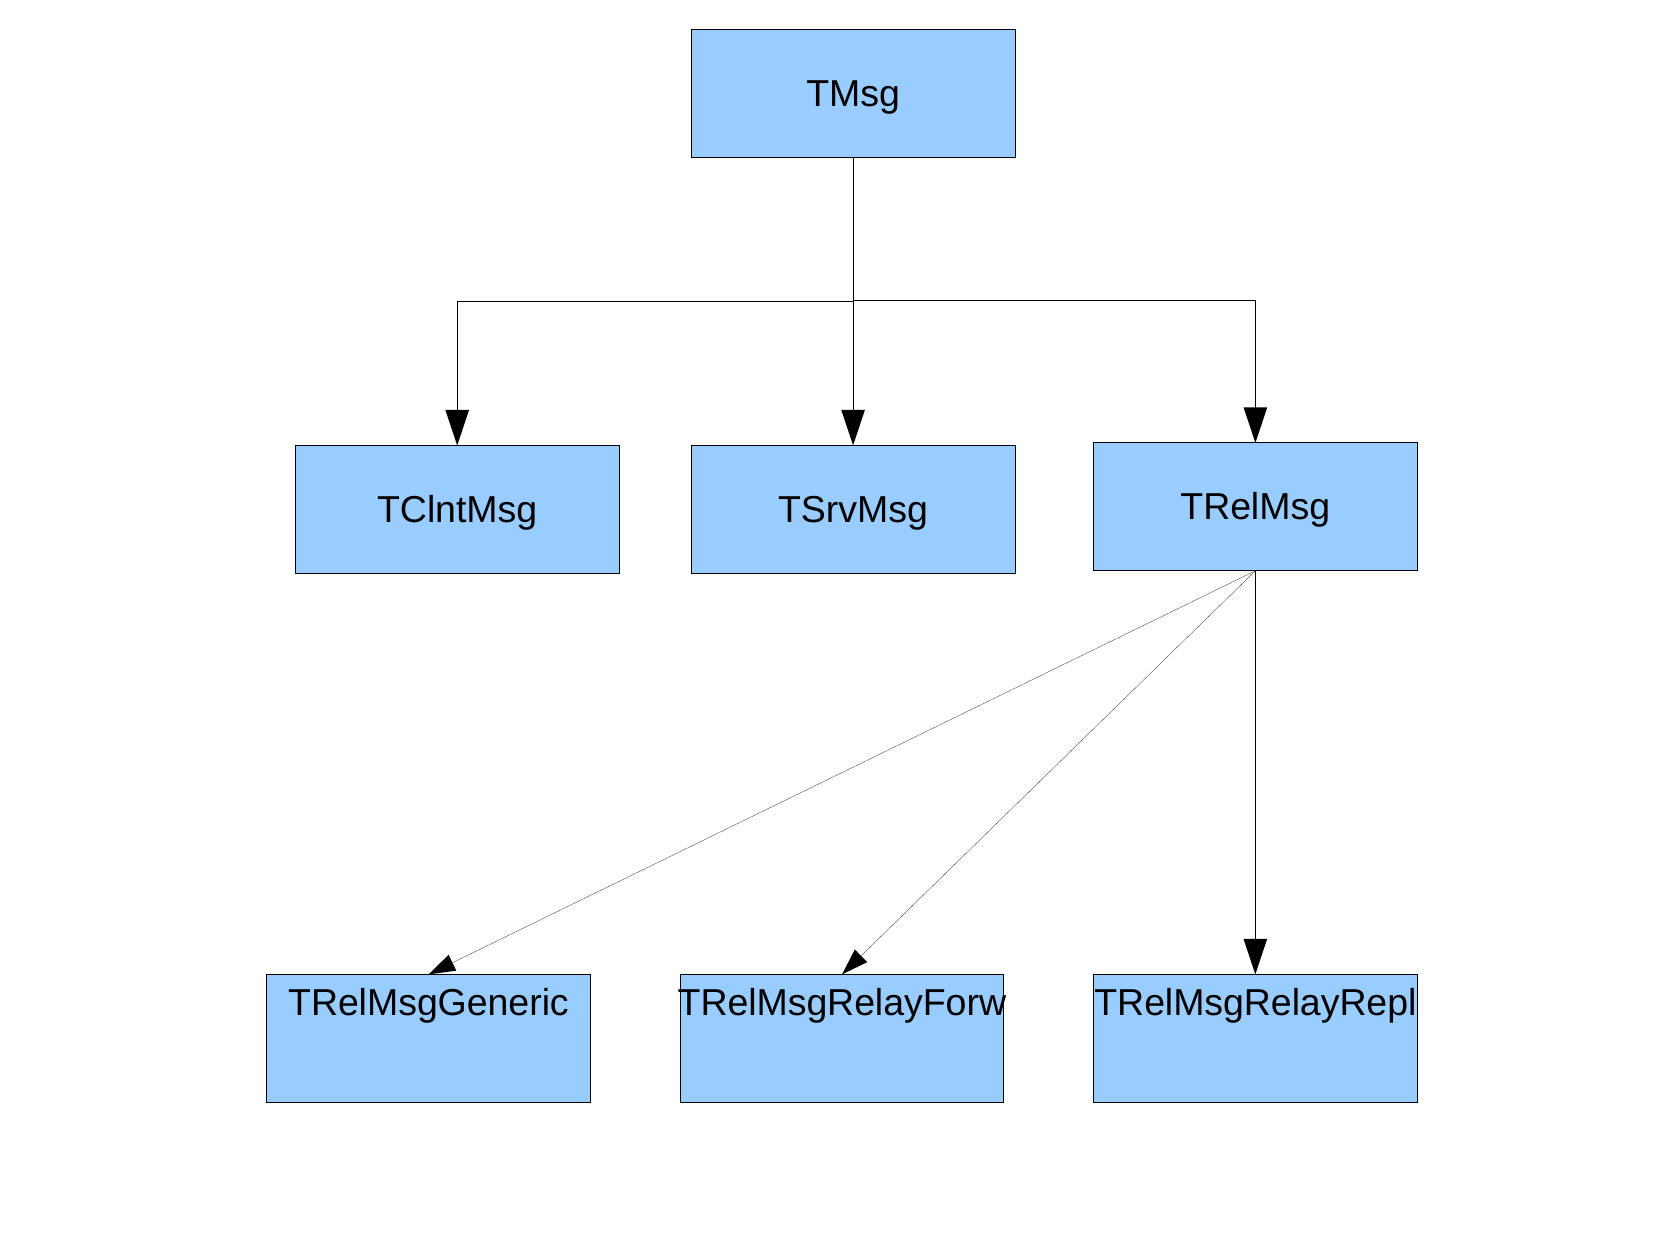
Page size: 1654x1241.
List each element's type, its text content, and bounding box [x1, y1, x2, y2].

text_box TRelMsg [1093, 442, 1418, 571]
text_box TClntMsg [295, 445, 620, 574]
text_box TRelMsgRelayRepl [1093, 974, 1418, 1103]
text_box TSrvMsg [691, 445, 1016, 574]
text_box TRelMsgGeneric [266, 974, 591, 1103]
text_box TRelMsgRelayForw [680, 974, 1004, 1103]
text_box TMsg [691, 29, 1016, 158]
